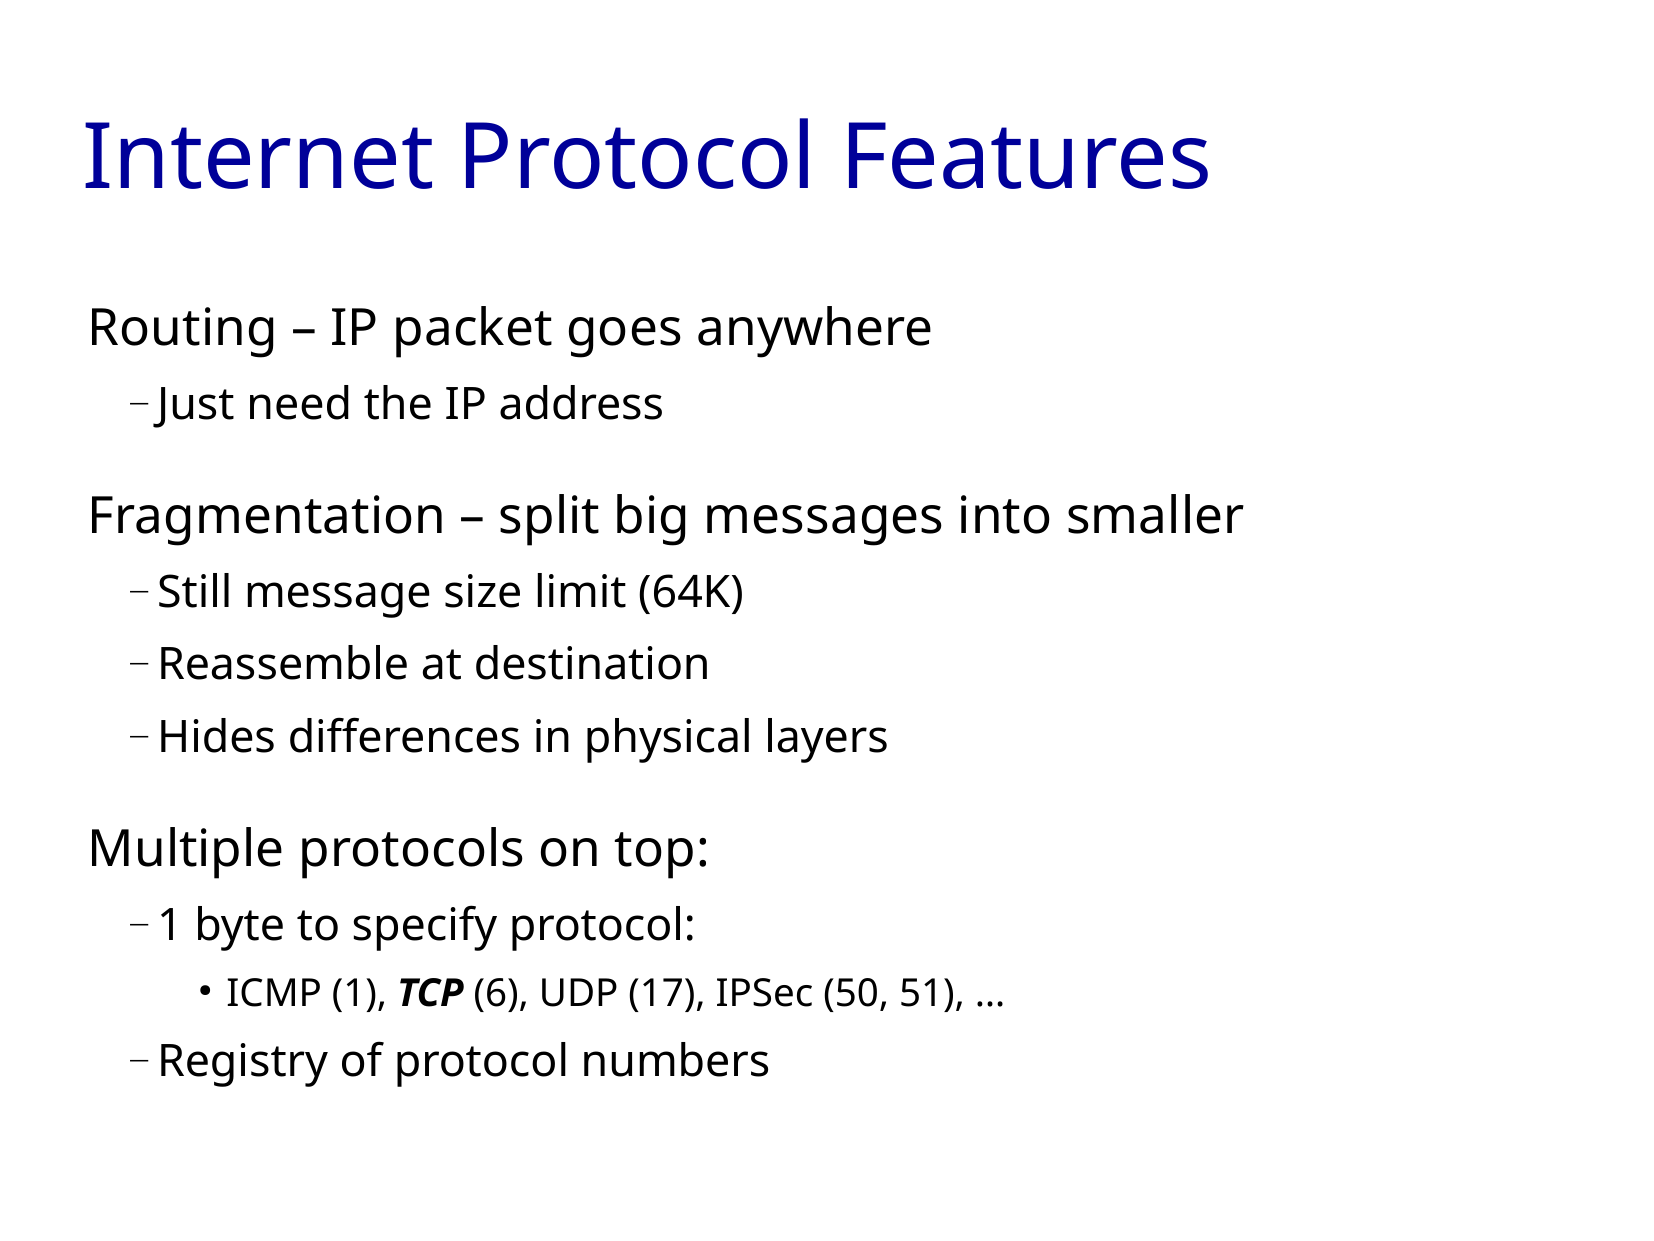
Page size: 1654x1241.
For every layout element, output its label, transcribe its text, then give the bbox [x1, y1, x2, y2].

title Internet Protocol Features [82, 49, 1571, 257]
list Routing – IP packet goes anywhere Just need the IP address Fragmentation – split big messages into smaller Still message size limit (64K) Reassemble at destination Hides differences in physical layers Multiple protocols on top: 1 byte to specify protocol: ICMP (1), TCP (6), UDP (17), IPSec (50, 51), … Registry of protocol numbers [60, 290, 1571, 1096]
